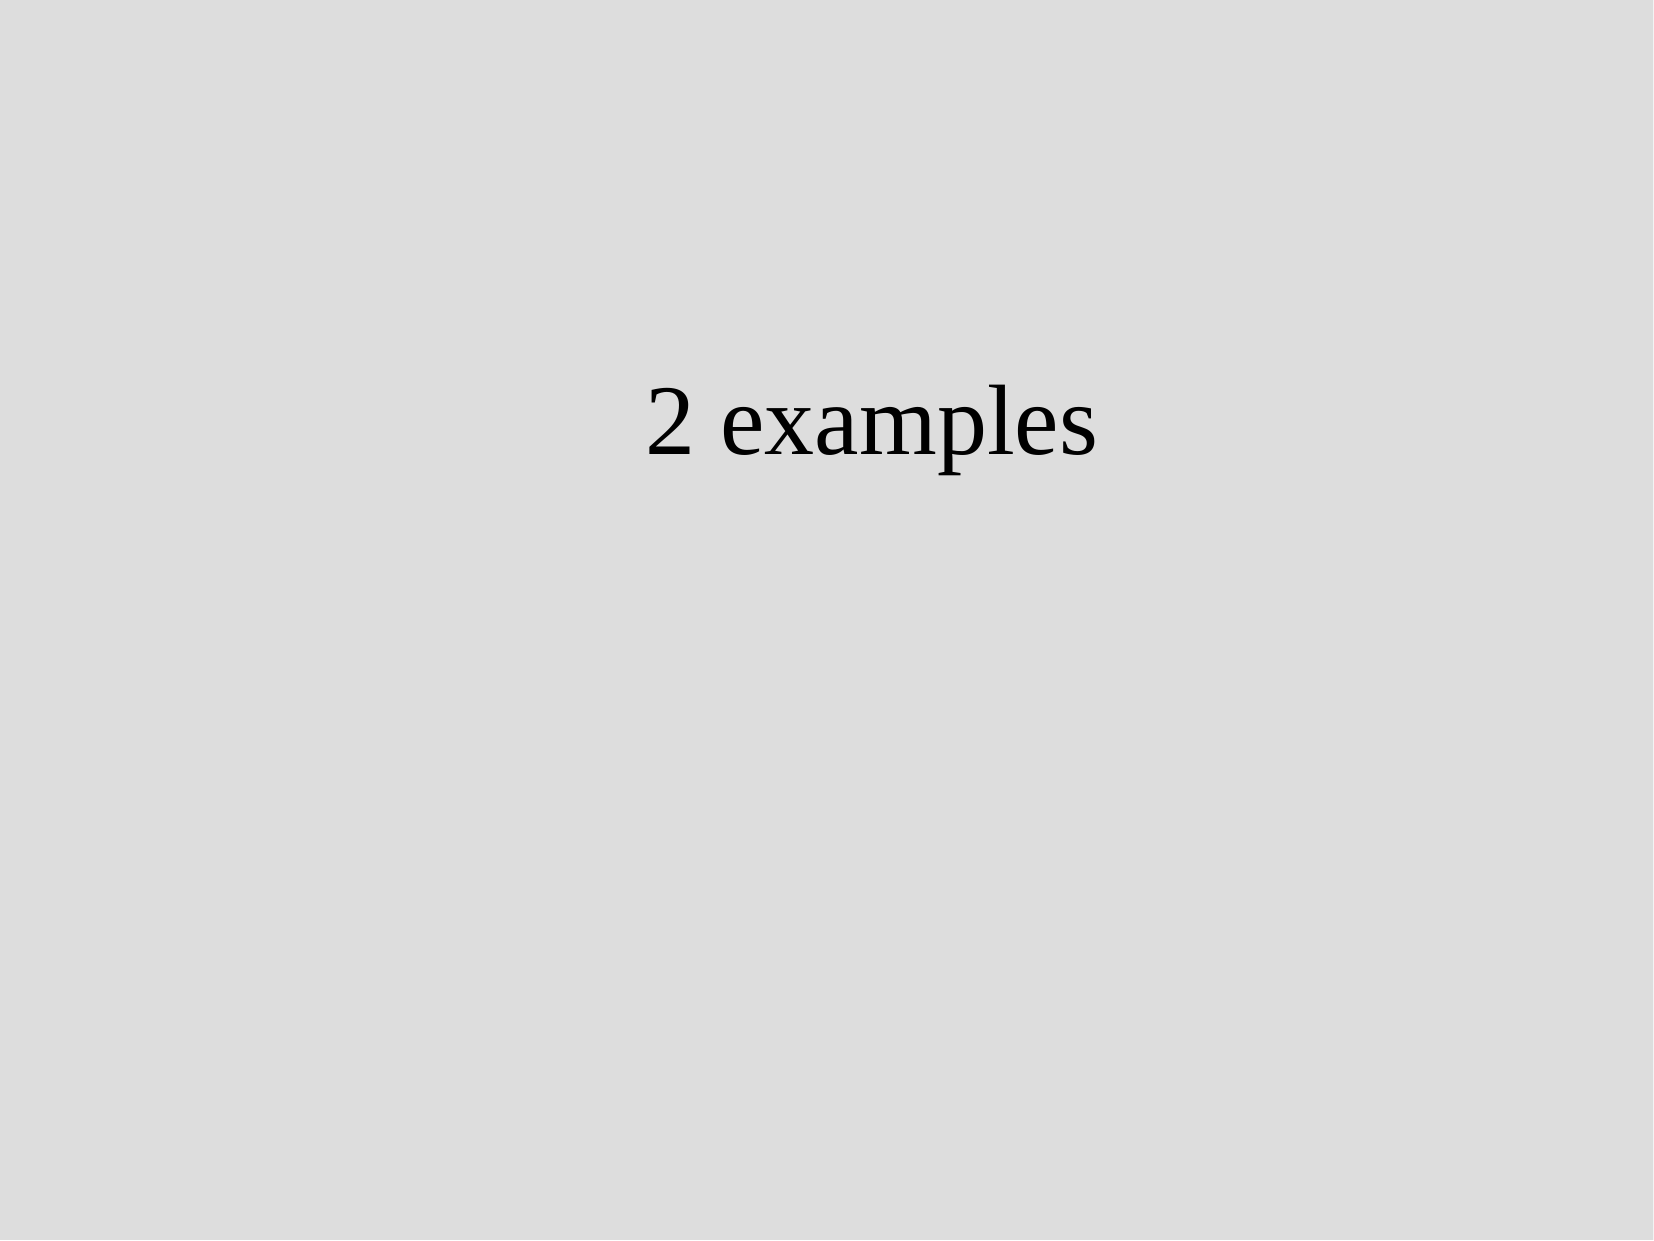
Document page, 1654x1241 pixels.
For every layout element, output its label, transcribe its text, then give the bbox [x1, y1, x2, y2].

text_box 2 examples [271, 357, 1473, 484]
subtitle [82, 49, 1571, 1010]
